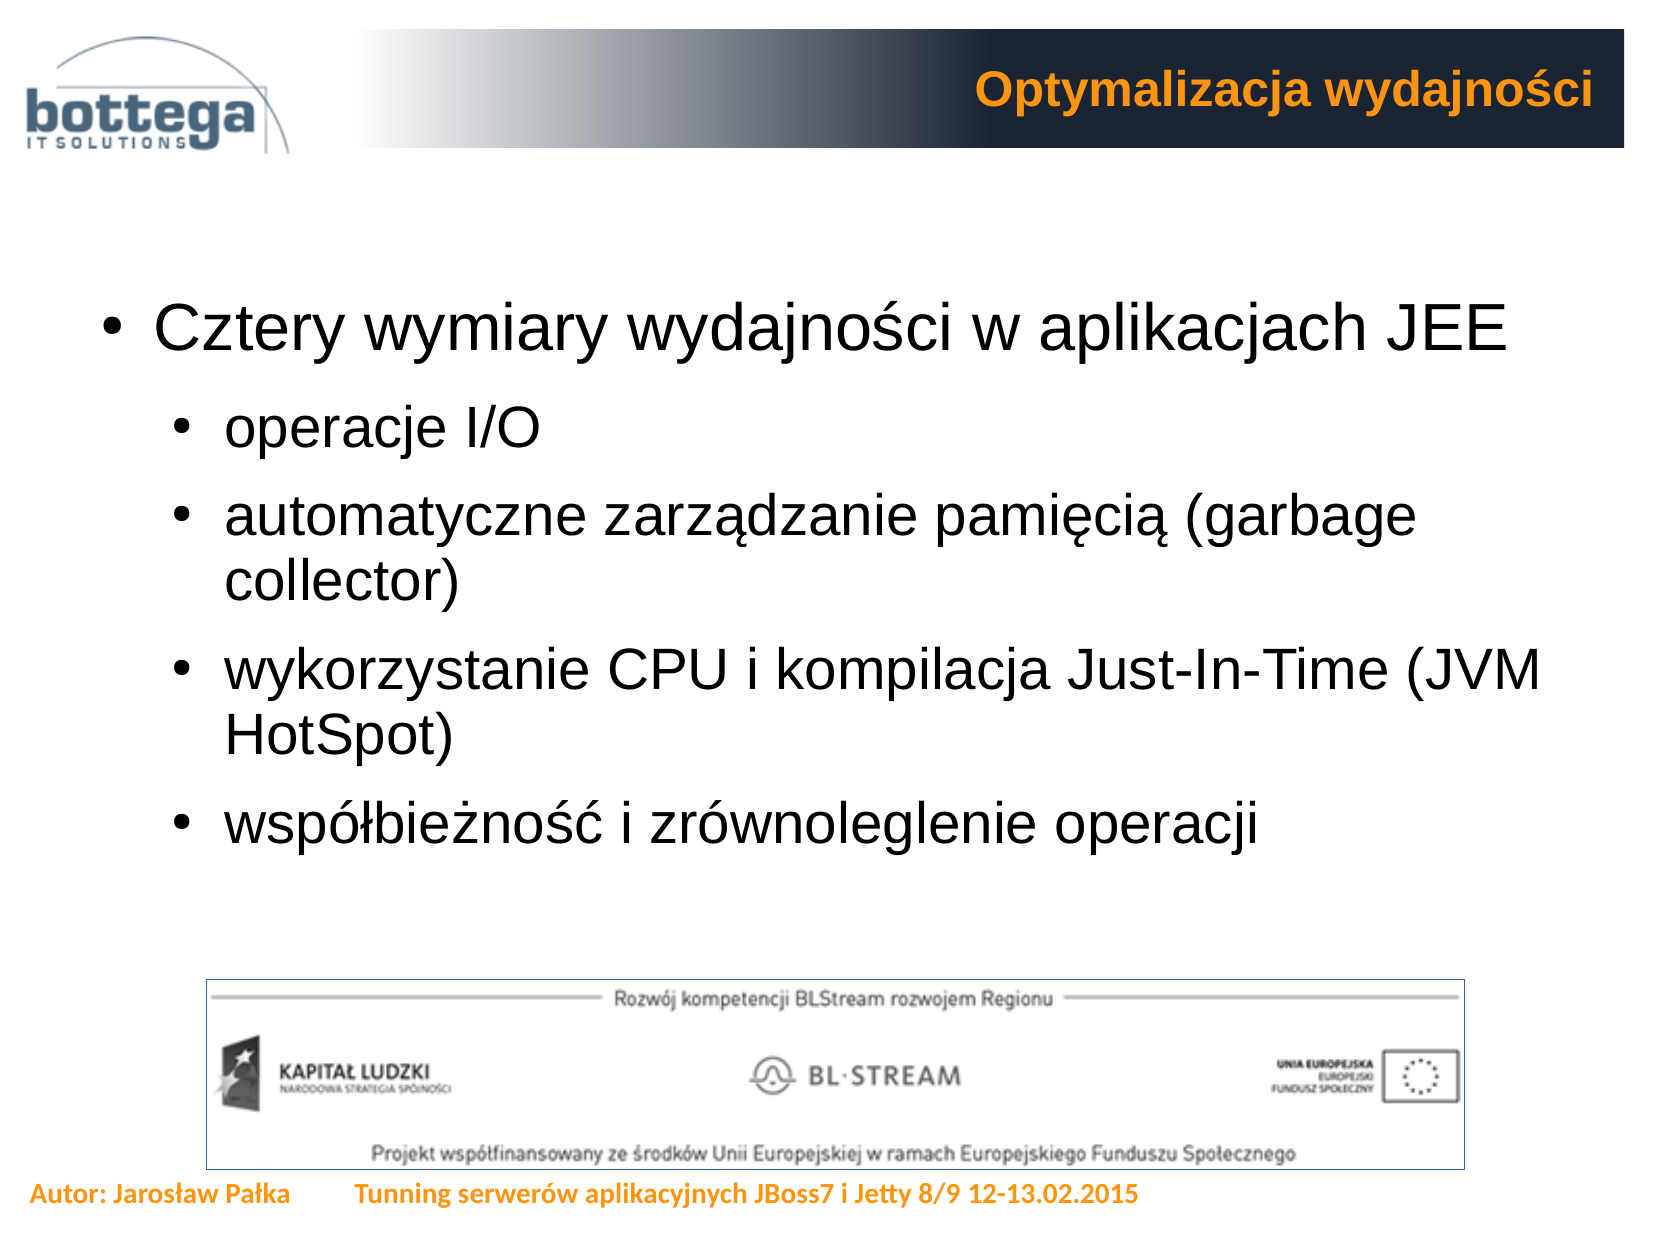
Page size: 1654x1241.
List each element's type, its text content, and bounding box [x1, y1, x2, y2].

list Cztery wymiary wydajności w aplikacjach JEE operacje I/O automatyczne zarządzanie pamięcią (garbage collector) wykorzystanie CPU i kompilacja Just-In-Time (JVM HotSpot) współbieżność i zrównoleglenie operacji [82, 290, 1571, 1109]
picture [17, 29, 296, 160]
title Optymalizacja wydajności [354, 29, 1625, 148]
picture [207, 1109, 1464, 1169]
